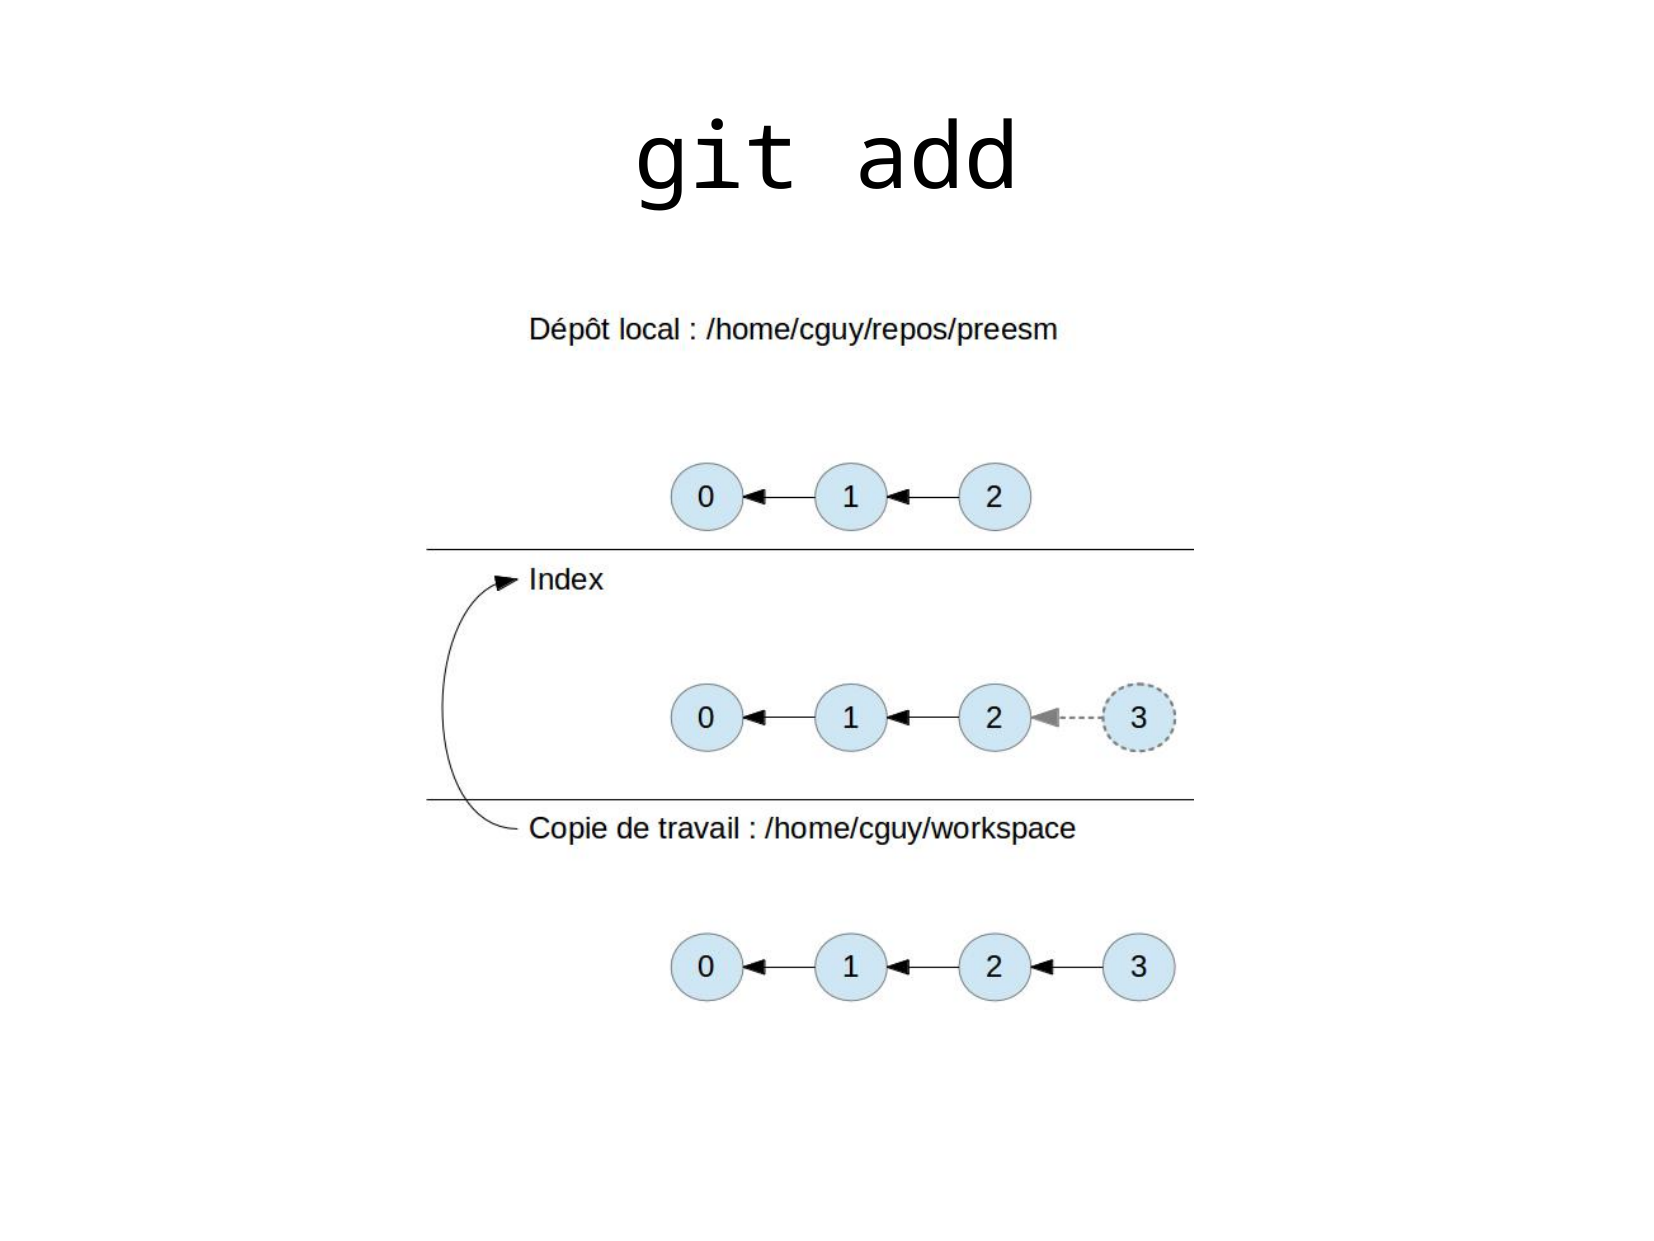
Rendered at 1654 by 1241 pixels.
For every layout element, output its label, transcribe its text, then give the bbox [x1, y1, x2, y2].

title git add [82, 49, 1571, 257]
picture [426, 290, 1194, 1010]
